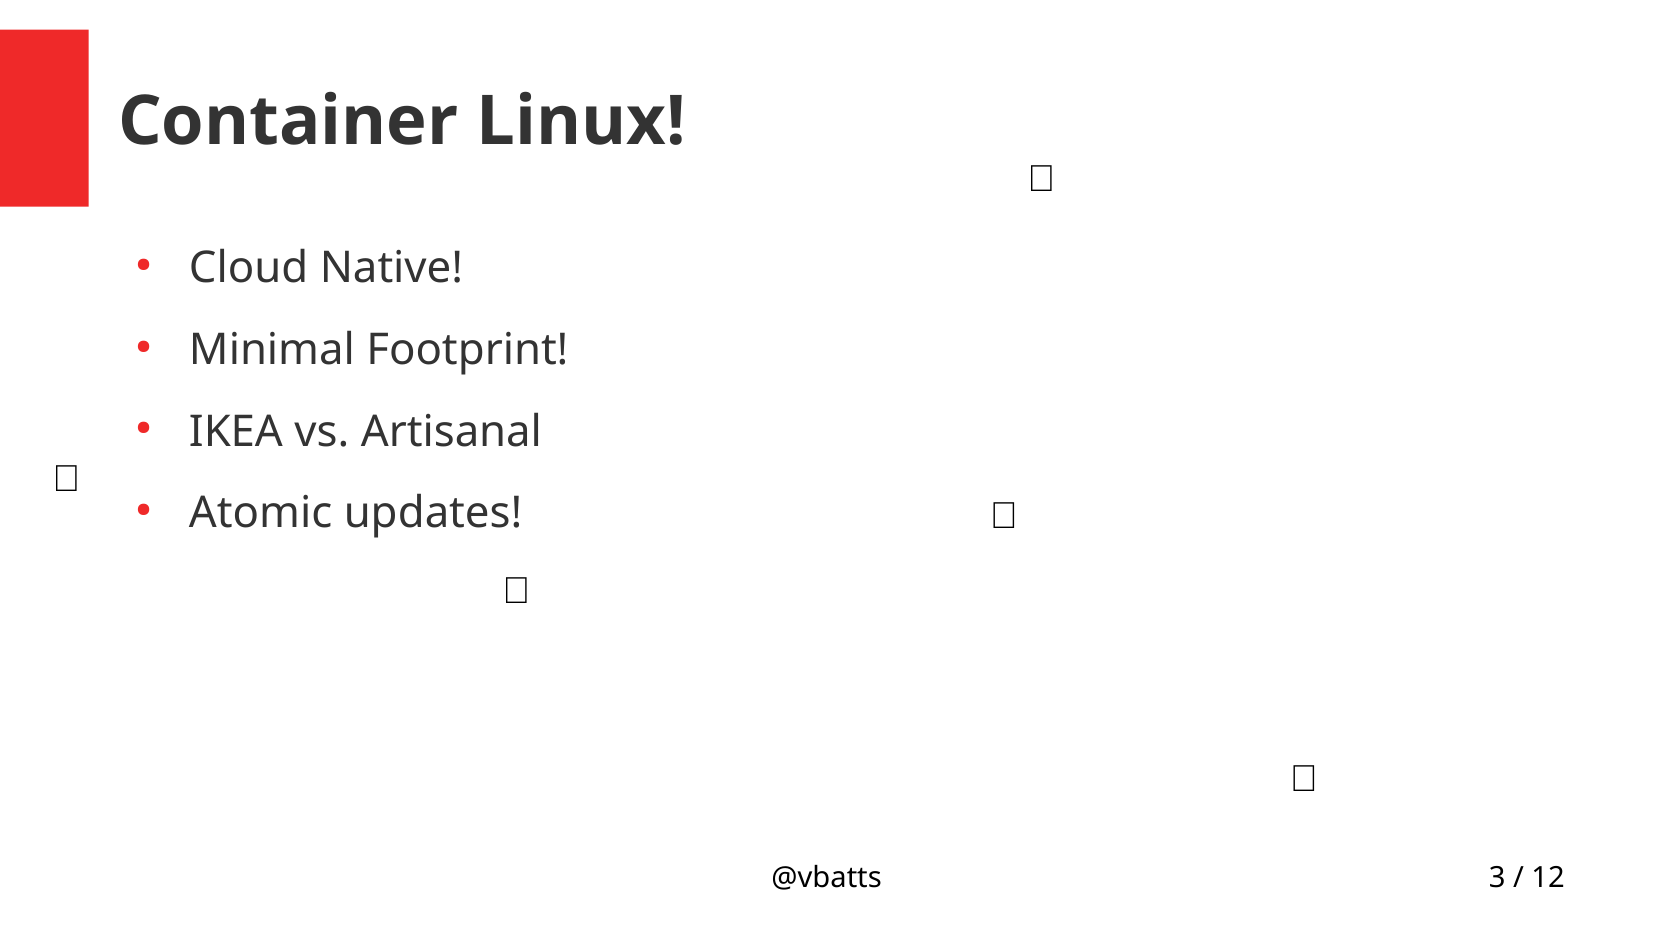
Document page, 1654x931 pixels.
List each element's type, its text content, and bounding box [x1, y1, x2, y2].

list Cloud Native! Minimal Footprint! IKEA vs. Artisanal Atomic updates! [118, 236, 1595, 798]
text_box 🐝 [37, 450, 188, 563]
text_box 🐝 [487, 562, 638, 676]
text_box 🐝 [1012, 150, 1163, 263]
text_box 🐝 [975, 487, 1126, 601]
title Container Linux! [118, 29, 1595, 207]
text_box 🐝 [1275, 750, 1426, 863]
